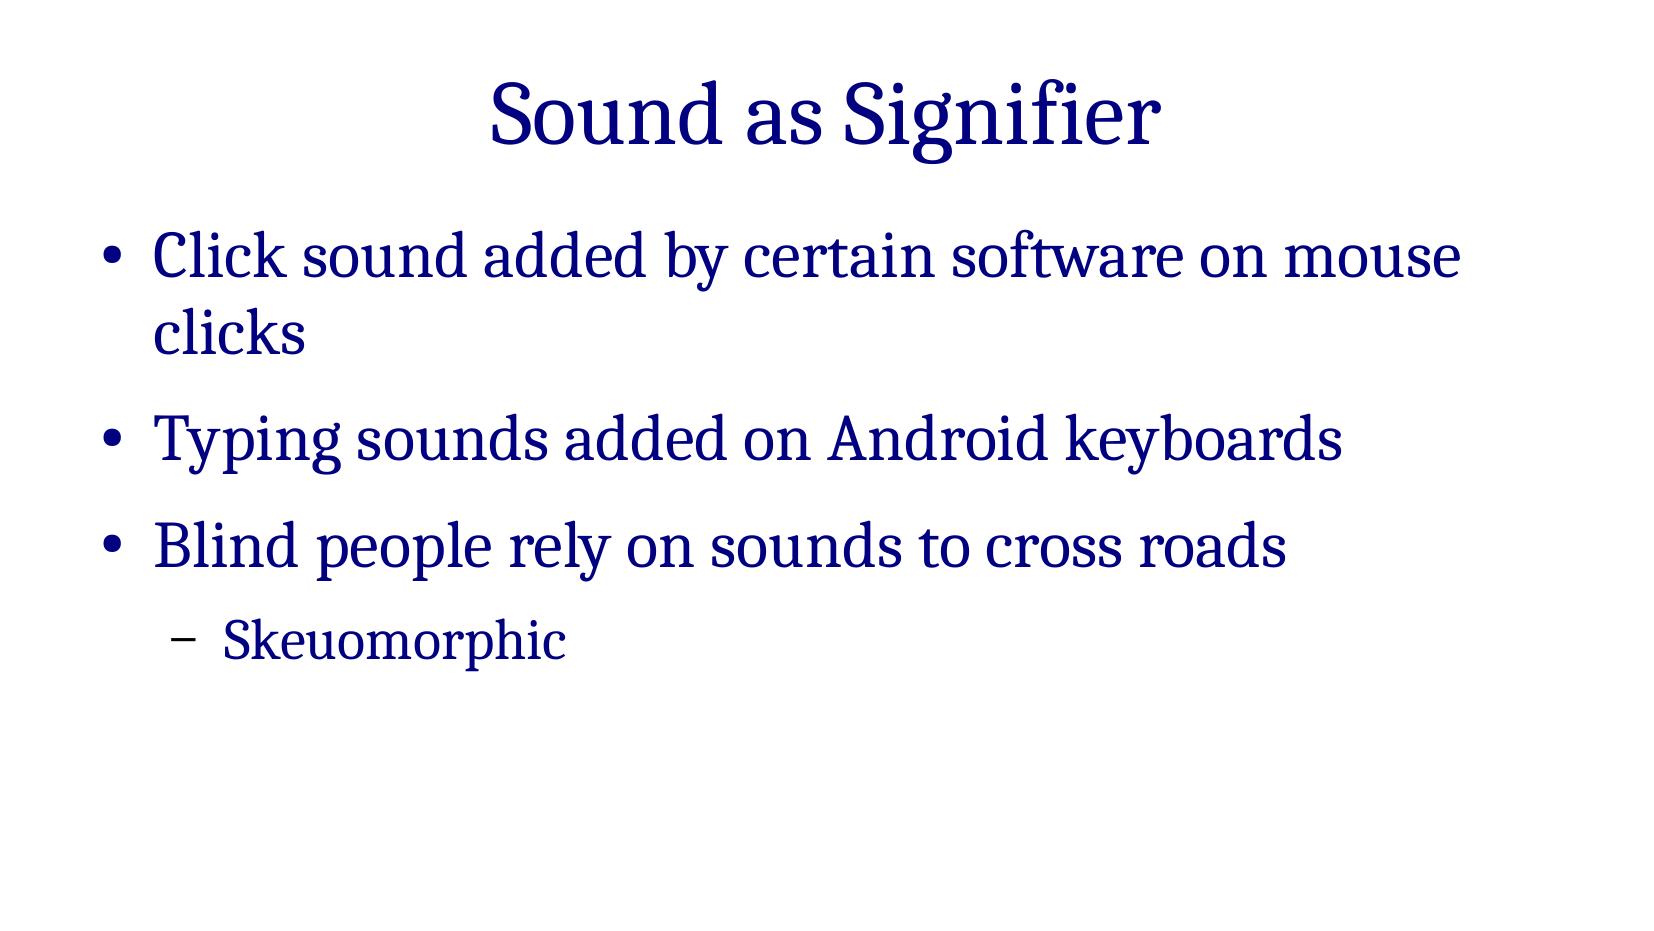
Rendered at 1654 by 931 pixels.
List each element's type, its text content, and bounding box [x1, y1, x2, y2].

list Click sound added by certain software on mouse clicks Typing sounds added on Android keyboards Blind people rely on sounds to cross roads Skeuomorphic [82, 217, 1571, 758]
title Sound as Signifier [82, 37, 1571, 193]
